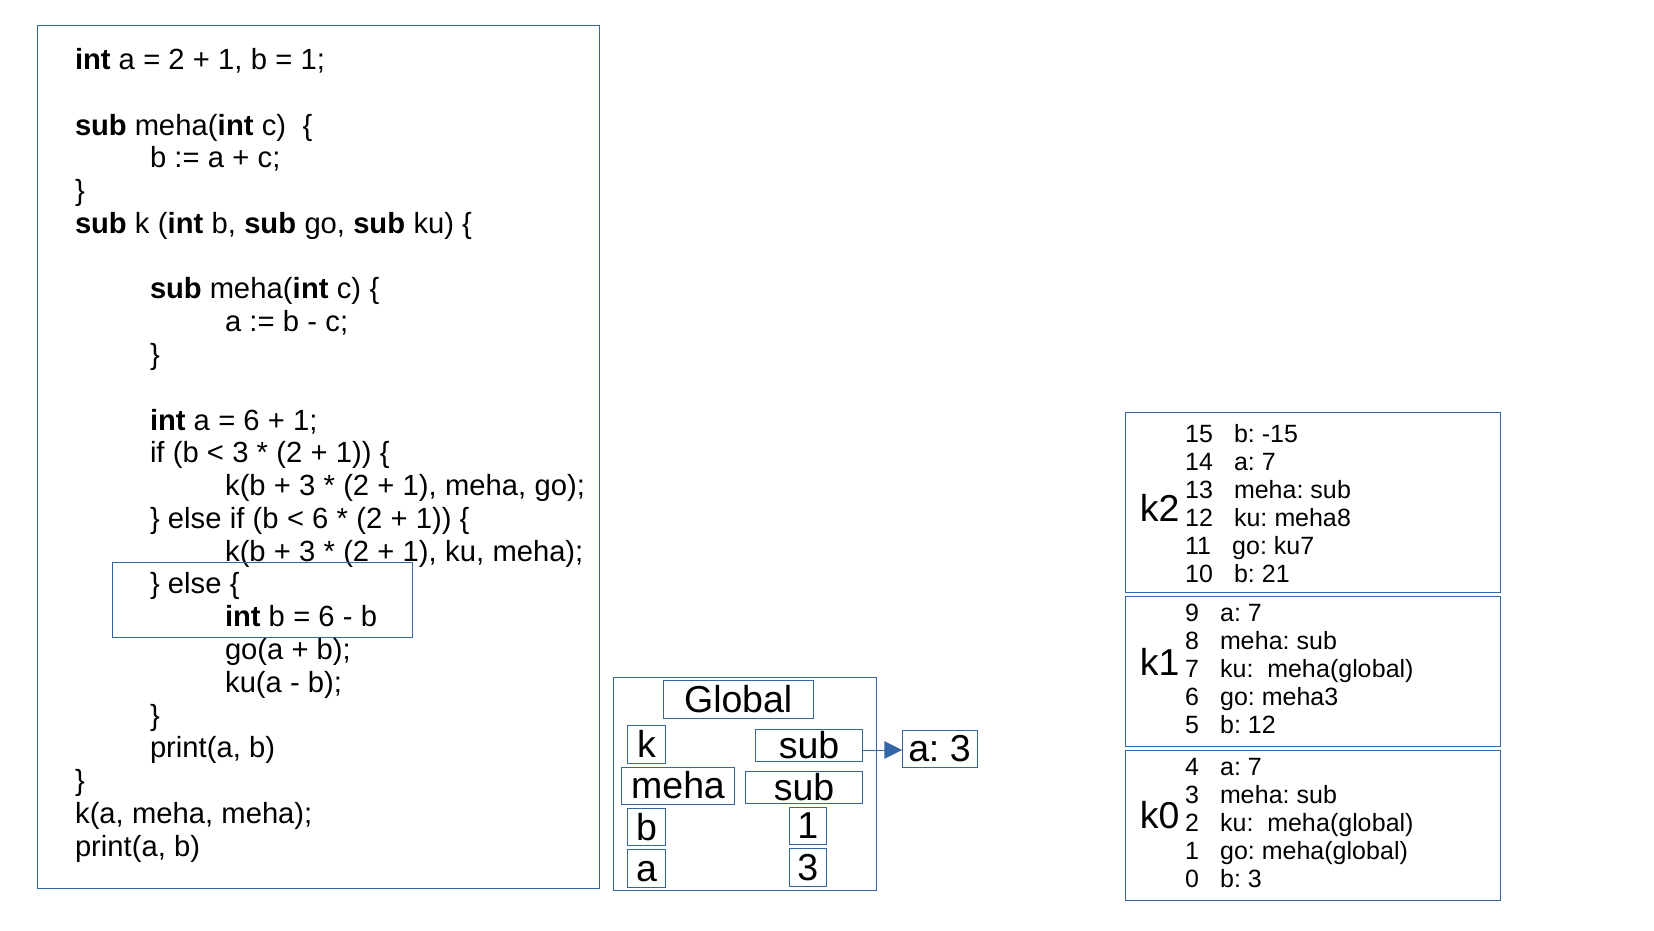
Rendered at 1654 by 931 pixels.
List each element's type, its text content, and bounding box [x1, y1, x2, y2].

text_box k0 [1125, 787, 1170, 845]
text_box k1 [1125, 634, 1170, 691]
text_box k2 [1125, 480, 1170, 538]
text_box sub [745, 771, 863, 804]
text_box meha [621, 767, 735, 805]
subtitle int a = 2 + 1, b = 1; sub meha(int c) { b := a + c; } sub k (int b, sub go, sub ku) { sub meha(int c) { a := b - c; } int a = 6 + 1; if (b < 3 * (2 + 1)) { k(b + 3 * (2 + 1), meha, go); } else if (b < 6 * (2 + 1)) { k(b + 3 * (2 + 1), ku, meha); } else { int b = 6 - b go(a + b); ku(a - b); } print(a, b) } k(a, meha, meha); print(a, b) [75, 43, 638, 863]
text_box b [627, 808, 666, 846]
text_box a [627, 849, 666, 888]
text_box Global [663, 680, 814, 719]
text_box 15 b: -15 14 a: 7 13 meha: sub 12 ku: meha8 11 go: ku7 10 b: 21 [1170, 412, 1367, 596]
text_box 4 a: 7 3 meha: sub 2 ku: meha(global) 1 go: meha(global) 0 b: 3 [1170, 747, 1429, 901]
text_box 1 [789, 807, 827, 845]
text_box a: 3 [902, 730, 978, 768]
text_box 3 [789, 848, 827, 887]
text_box sub [755, 729, 863, 762]
text_box 9 a: 7 8 meha: sub 7 ku: meha(global) 6 go: meha3 5 b: 12 [1170, 593, 1429, 747]
text_box k [627, 725, 666, 764]
